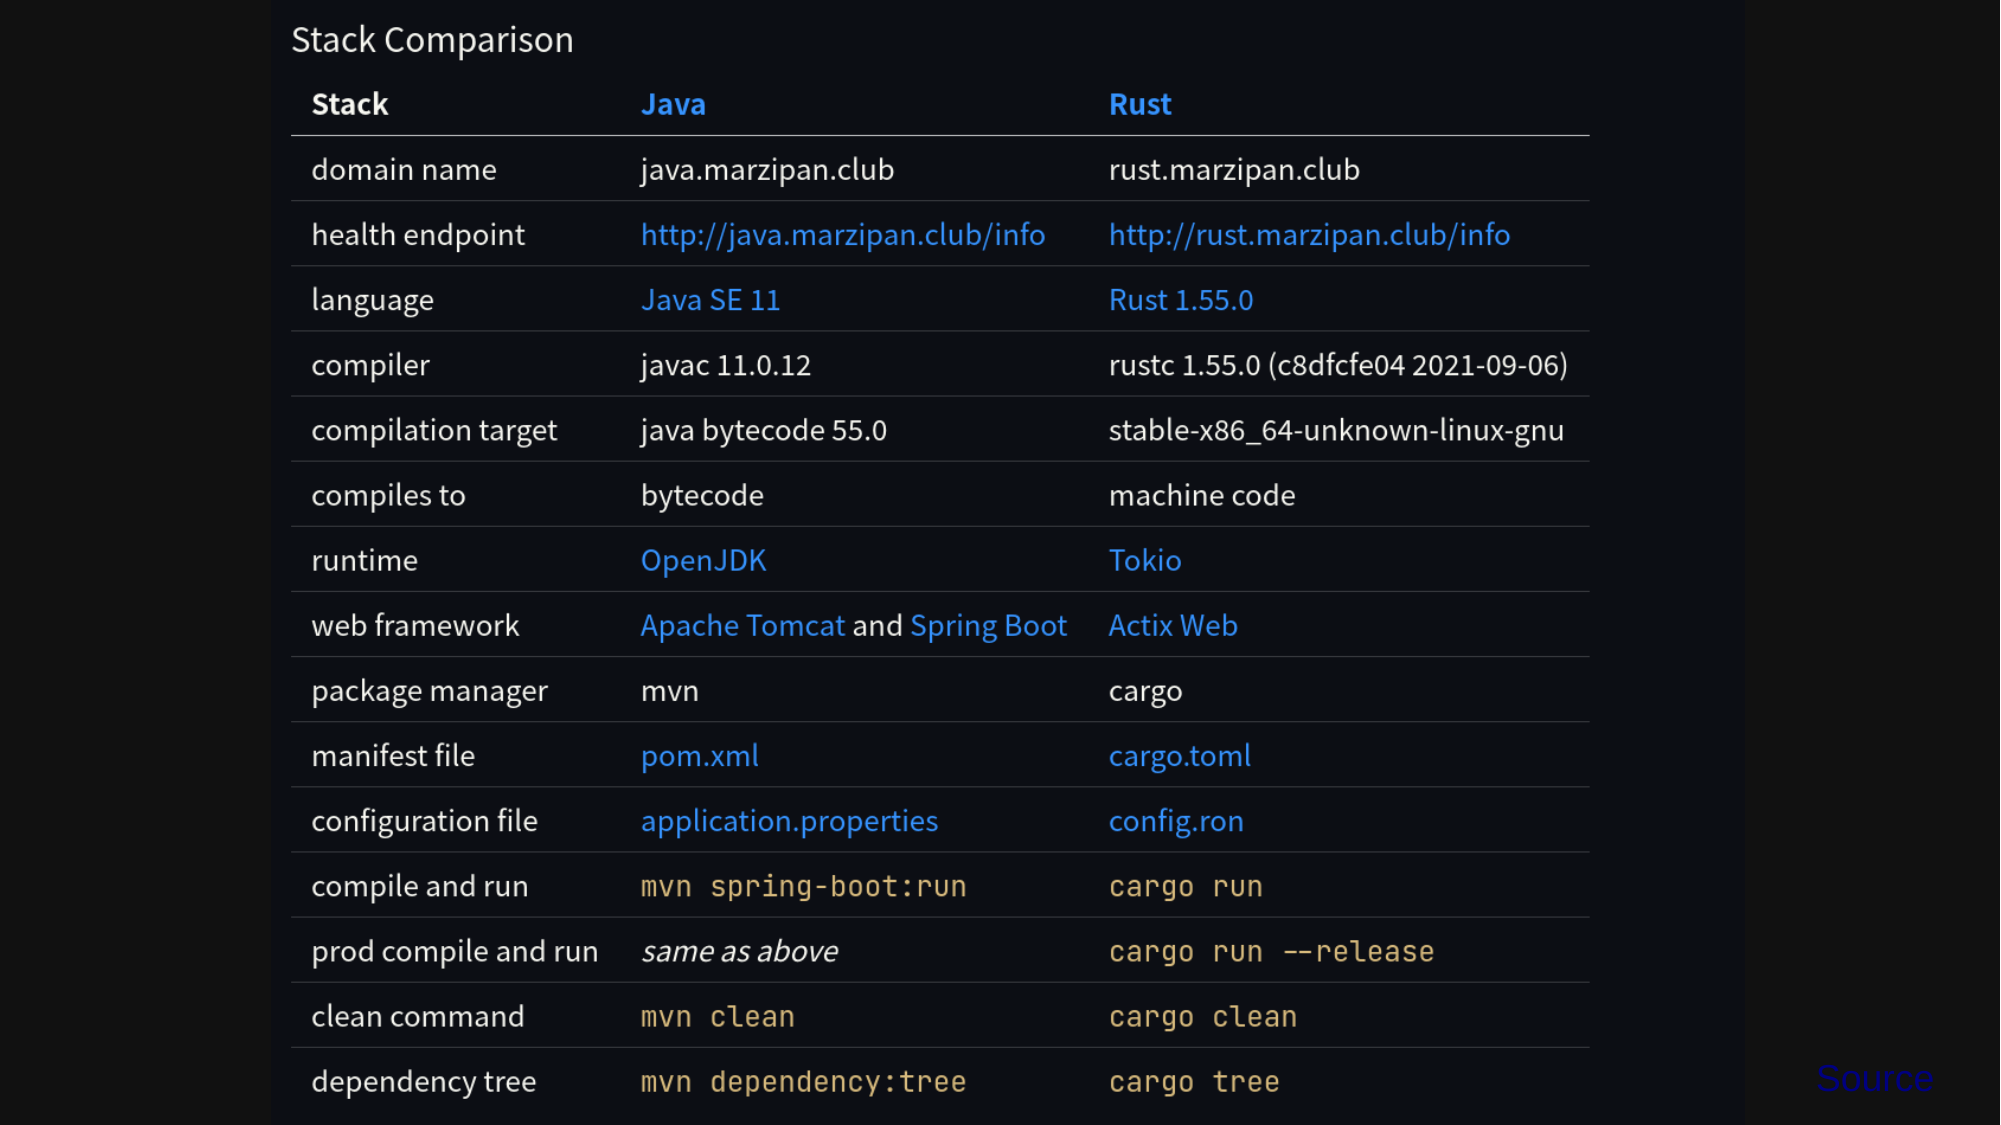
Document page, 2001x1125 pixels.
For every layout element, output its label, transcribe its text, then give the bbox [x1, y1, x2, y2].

text_box Source [1762, 1050, 1988, 1107]
picture [271, 0, 1745, 1125]
